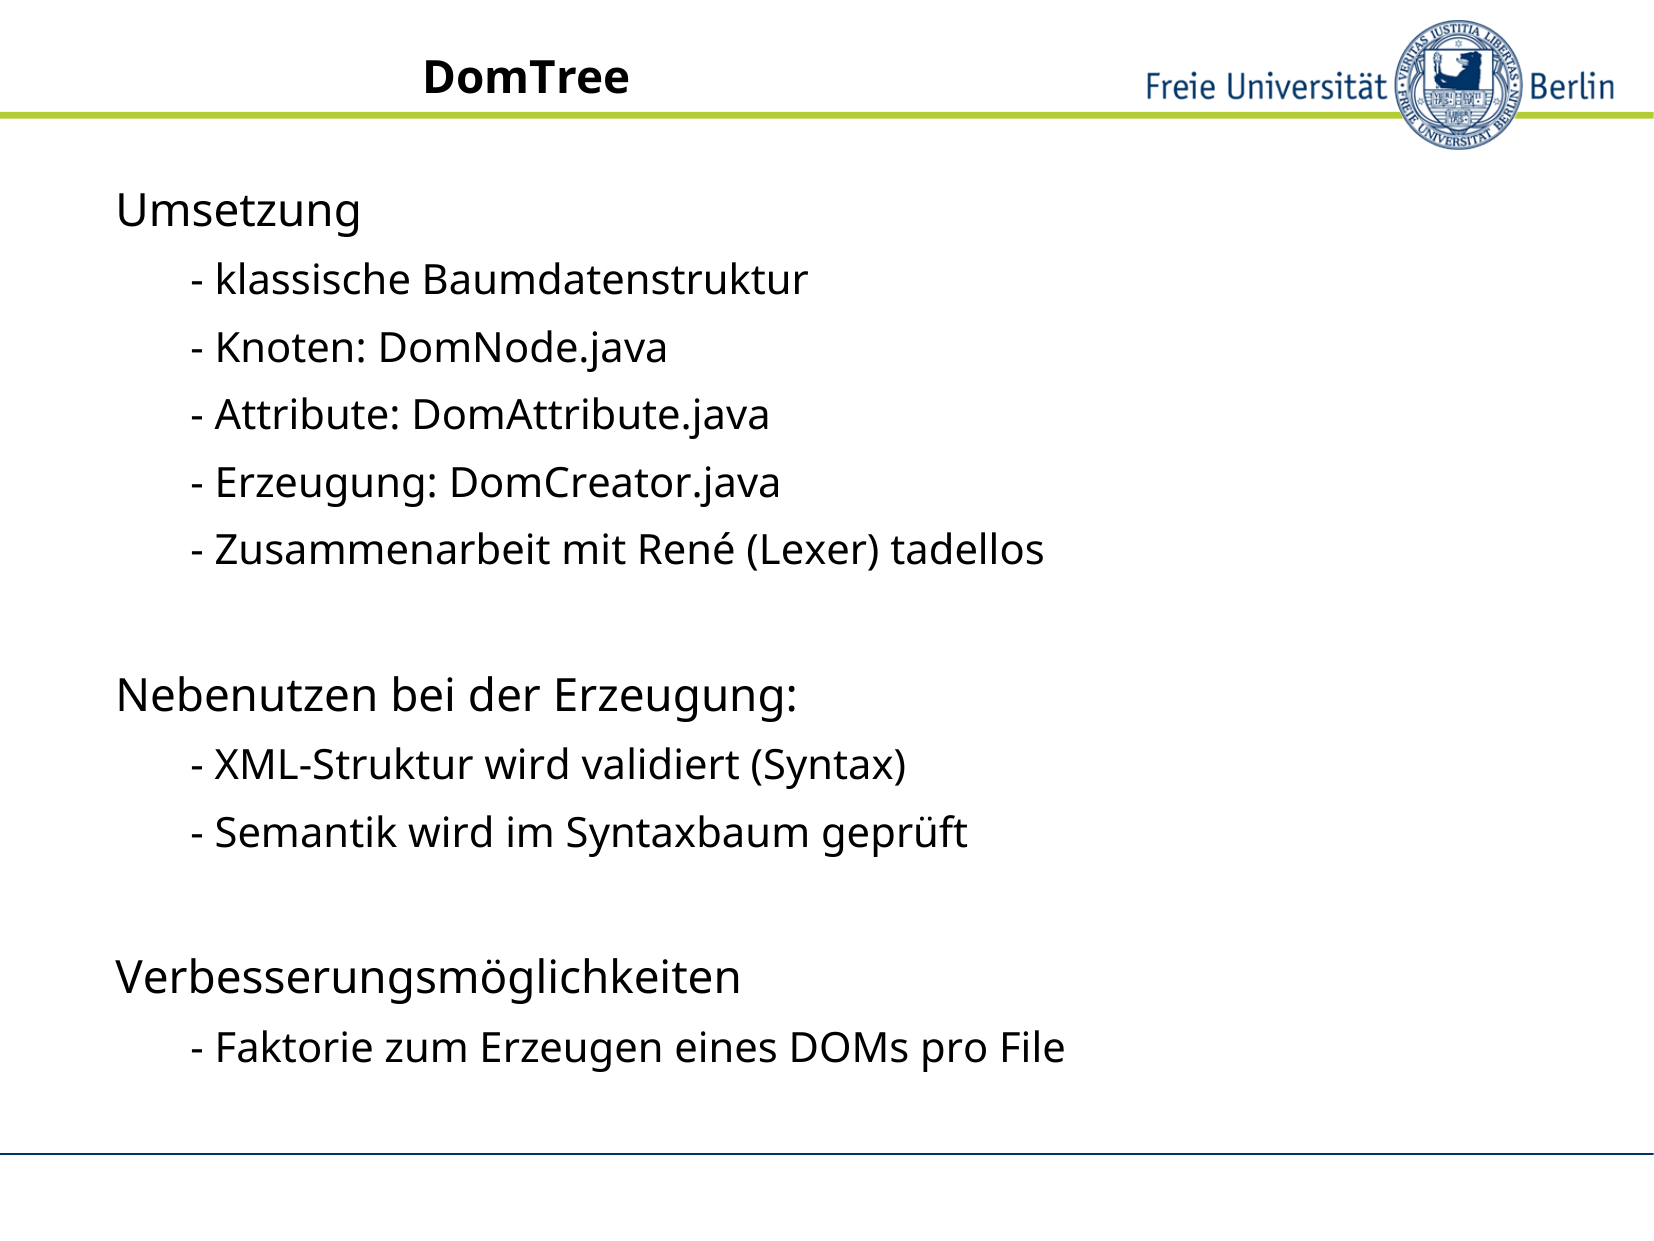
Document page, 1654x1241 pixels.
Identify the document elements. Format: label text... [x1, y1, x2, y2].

picture [1139, 145, 1620, 151]
title DomTree [422, 7, 1654, 145]
list Umsetzung - klassische Baumdatenstruktur - Knoten: DomNode.java - Attribute: DomAttribute.java - Erzeugung: DomCreator.java - Zusammenarbeit mit René (Lexer) tadellos Nebenutzen bei der Erzeugung: - XML-Struktur wird validiert (Syntax) - Semantik wird im Syntaxbaum geprüft Verbesserungsmöglichkeiten - Faktorie zum Erzeugen eines DOMs pro File [115, 177, 1418, 1051]
